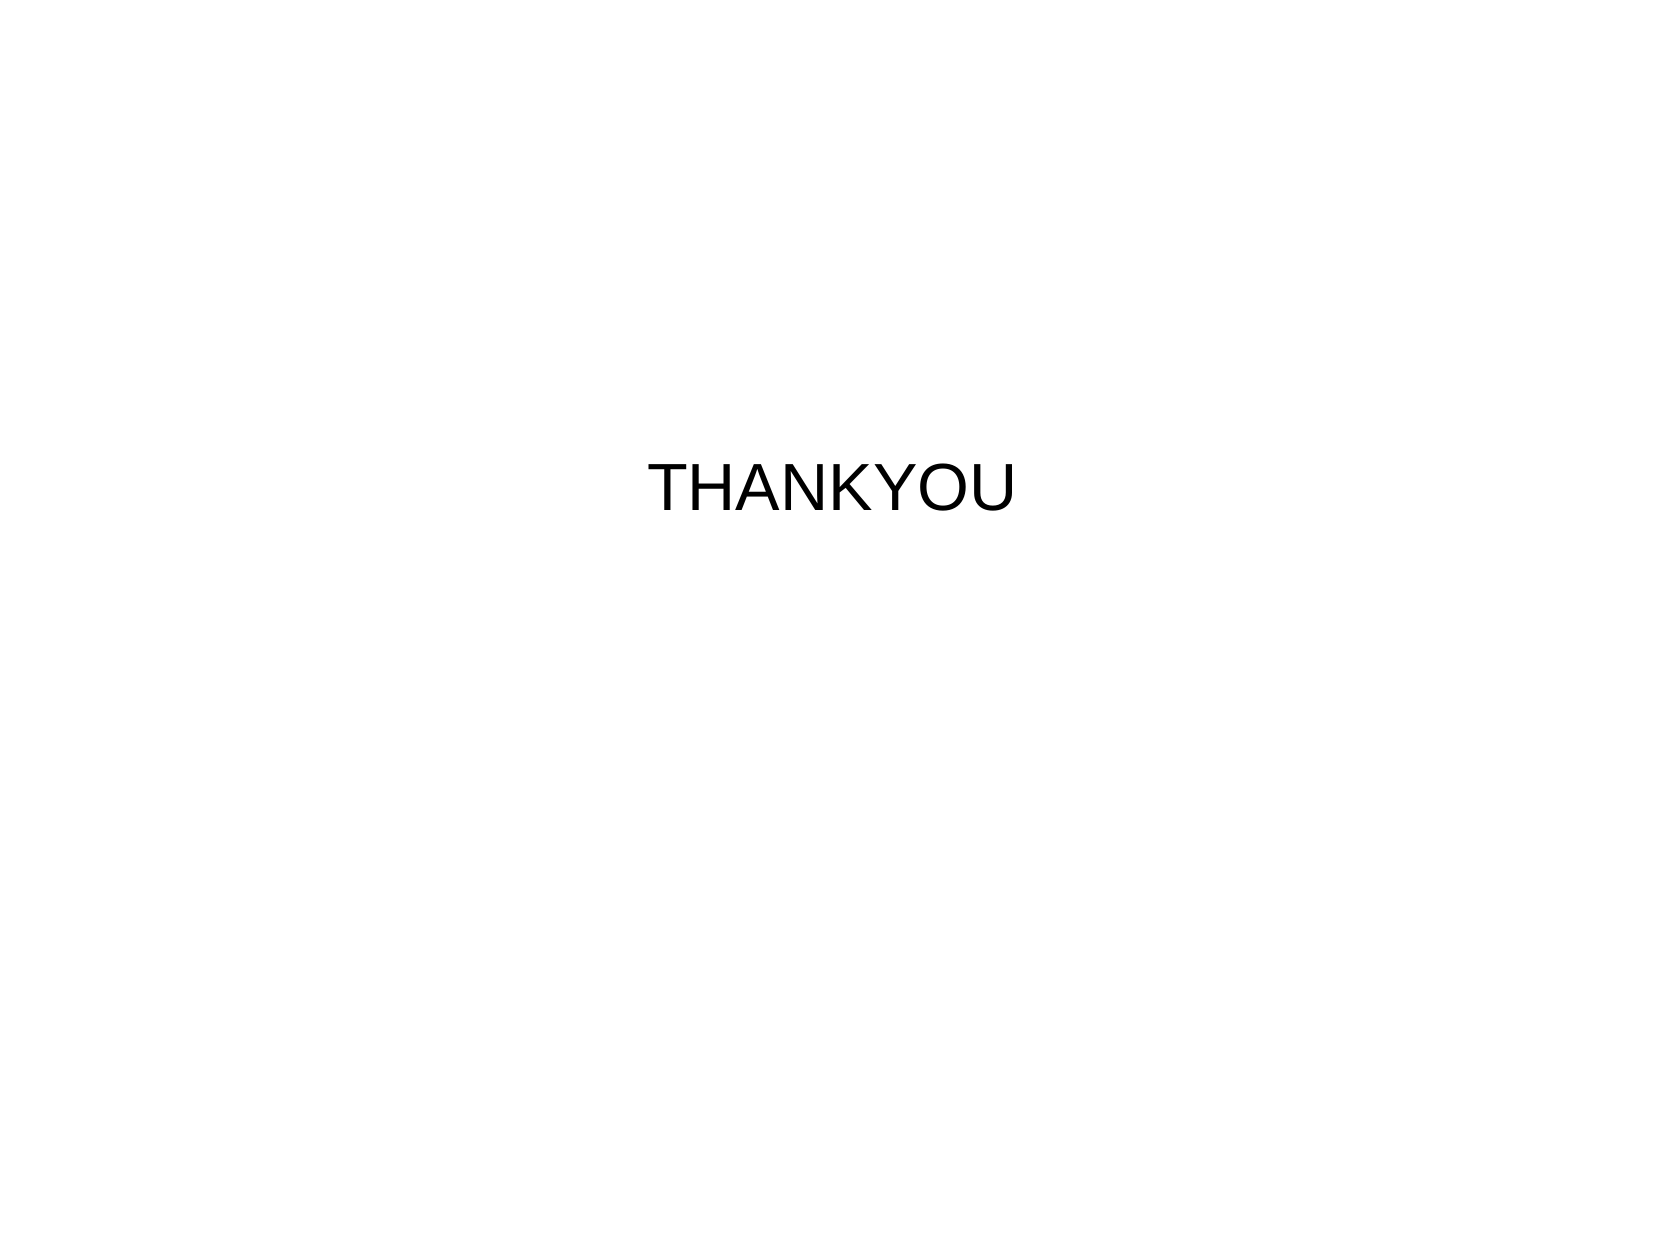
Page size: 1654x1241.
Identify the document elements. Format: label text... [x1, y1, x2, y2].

list THANKYOU [94, 348, 1501, 626]
